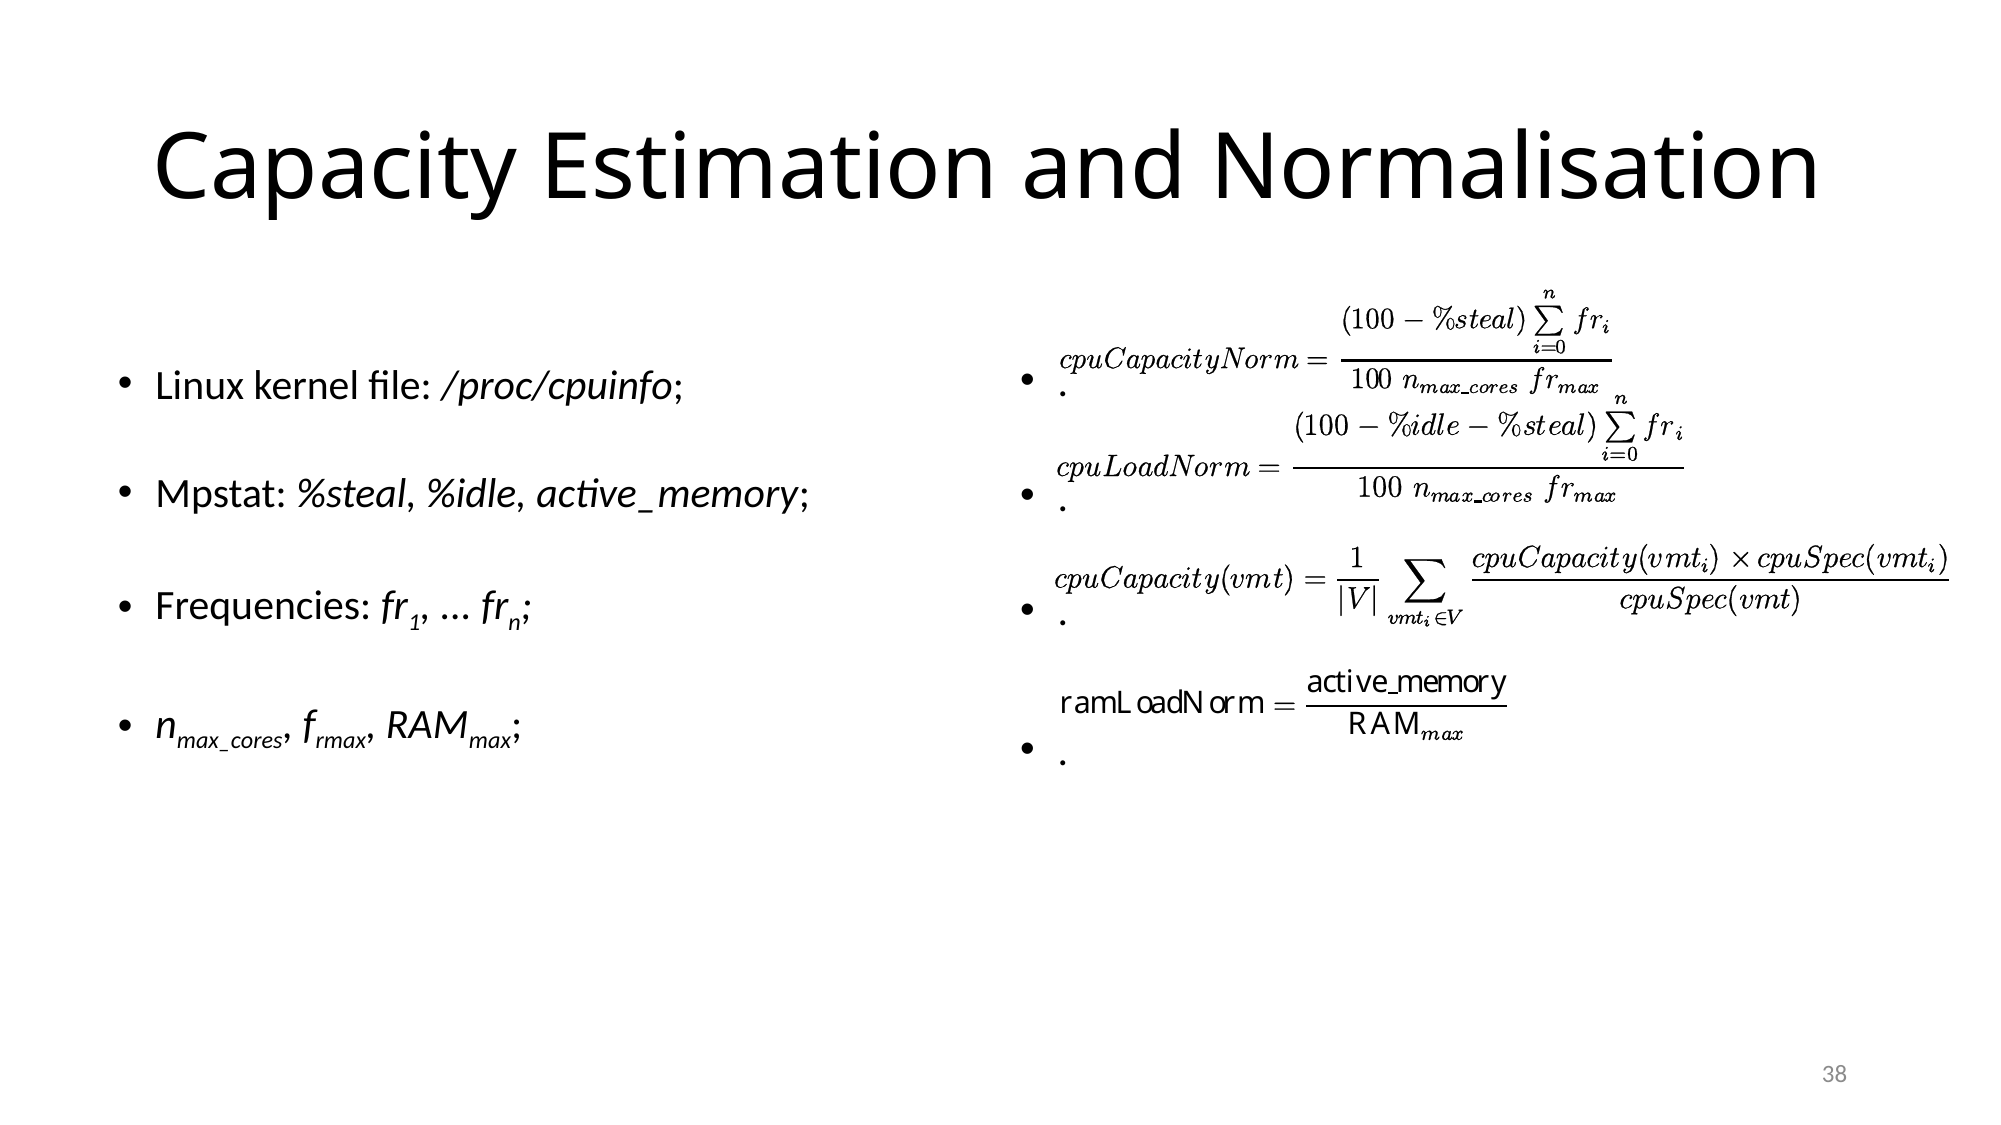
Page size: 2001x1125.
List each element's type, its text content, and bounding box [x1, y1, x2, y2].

title Capacity Estimation and Normalisation [137, 59, 1863, 278]
slide_number <number> [1412, 1042, 1863, 1103]
text_box . . . . [1005, 321, 1737, 1109]
list Linux kernel file: /proc/cpuinfo; Mpstat: %steal, %idle, active_memory; Frequencies: fr1, ... frn; nmax_cores, frmax, RAMmax; [102, 324, 852, 1087]
picture [1737, 525, 1967, 648]
picture [1042, 272, 1629, 321]
